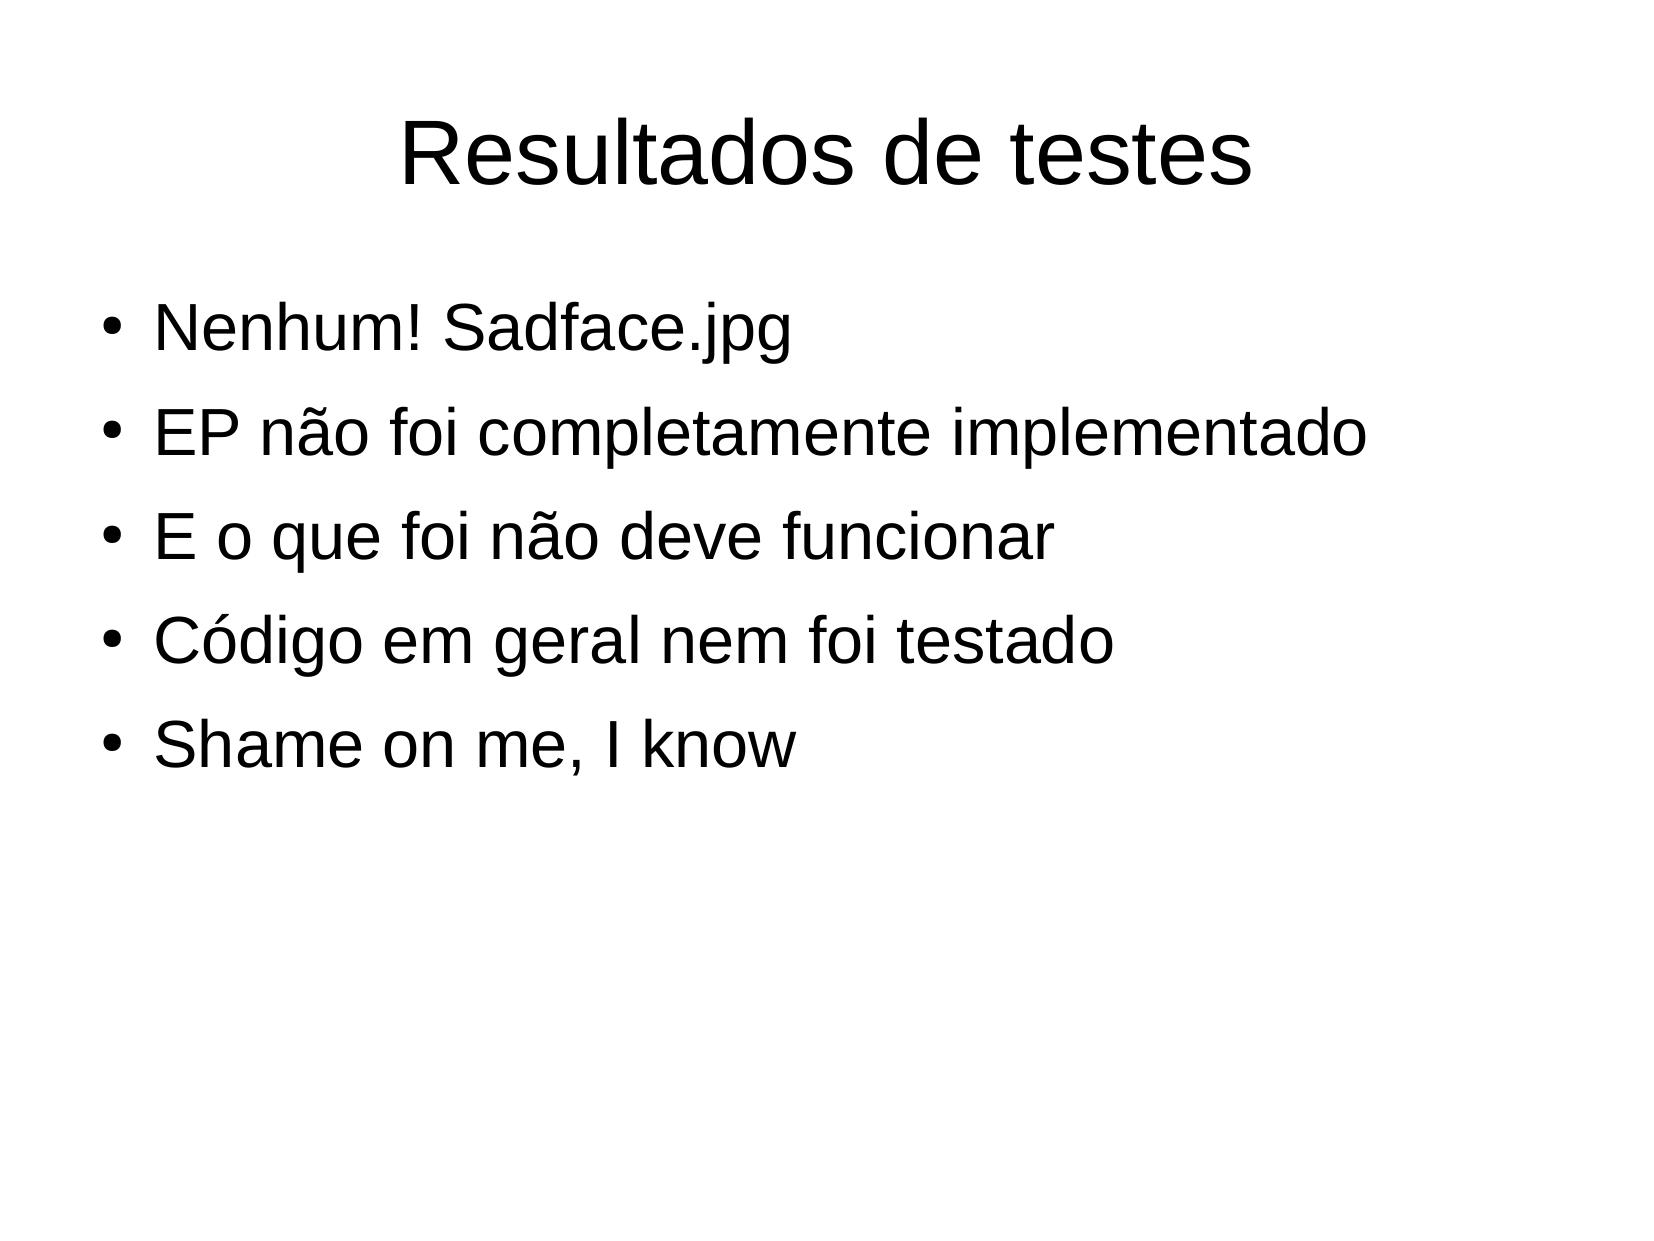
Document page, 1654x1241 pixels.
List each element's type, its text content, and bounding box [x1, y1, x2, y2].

list Nenhum! Sadface.jpg EP não foi completamente implementado E o que foi não deve funcionar Código em geral nem foi testado Shame on me, I know [82, 290, 1571, 1010]
title Resultados de testes [82, 49, 1571, 257]
